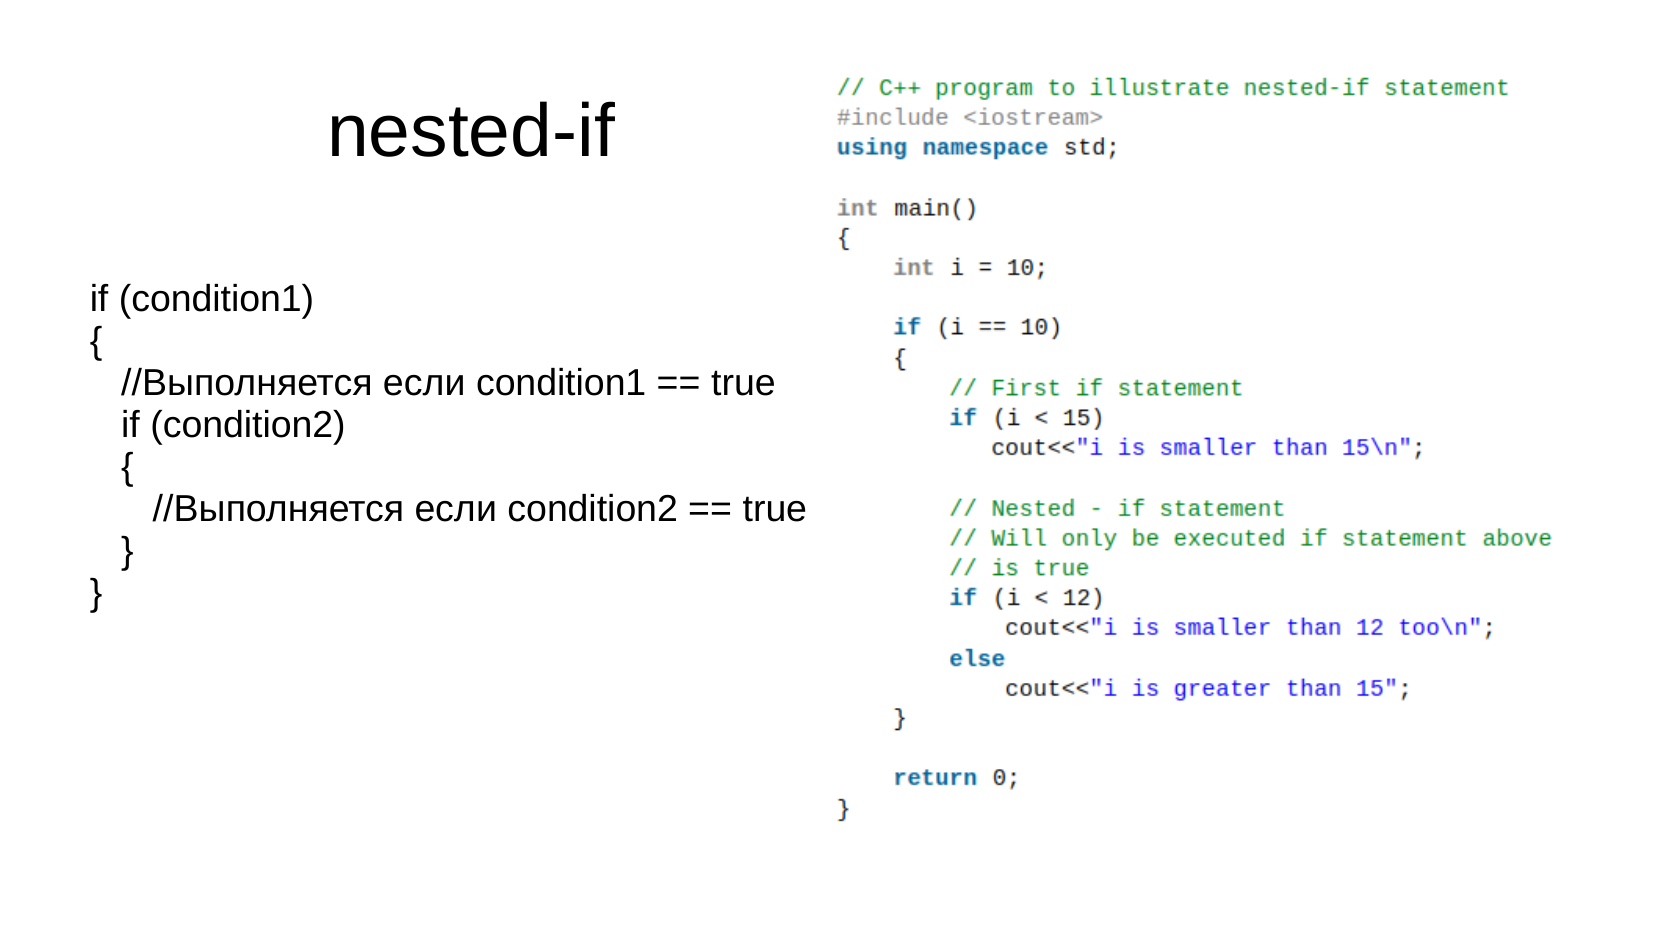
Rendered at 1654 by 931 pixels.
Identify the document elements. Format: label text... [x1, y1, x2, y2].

text_box if (condition1) { //Выполняется если condition1 == true if (condition2) { //Выполняется если condition2 == true } } [75, 270, 823, 621]
picture [830, 75, 1591, 841]
text_box nested-if [312, 81, 631, 181]
